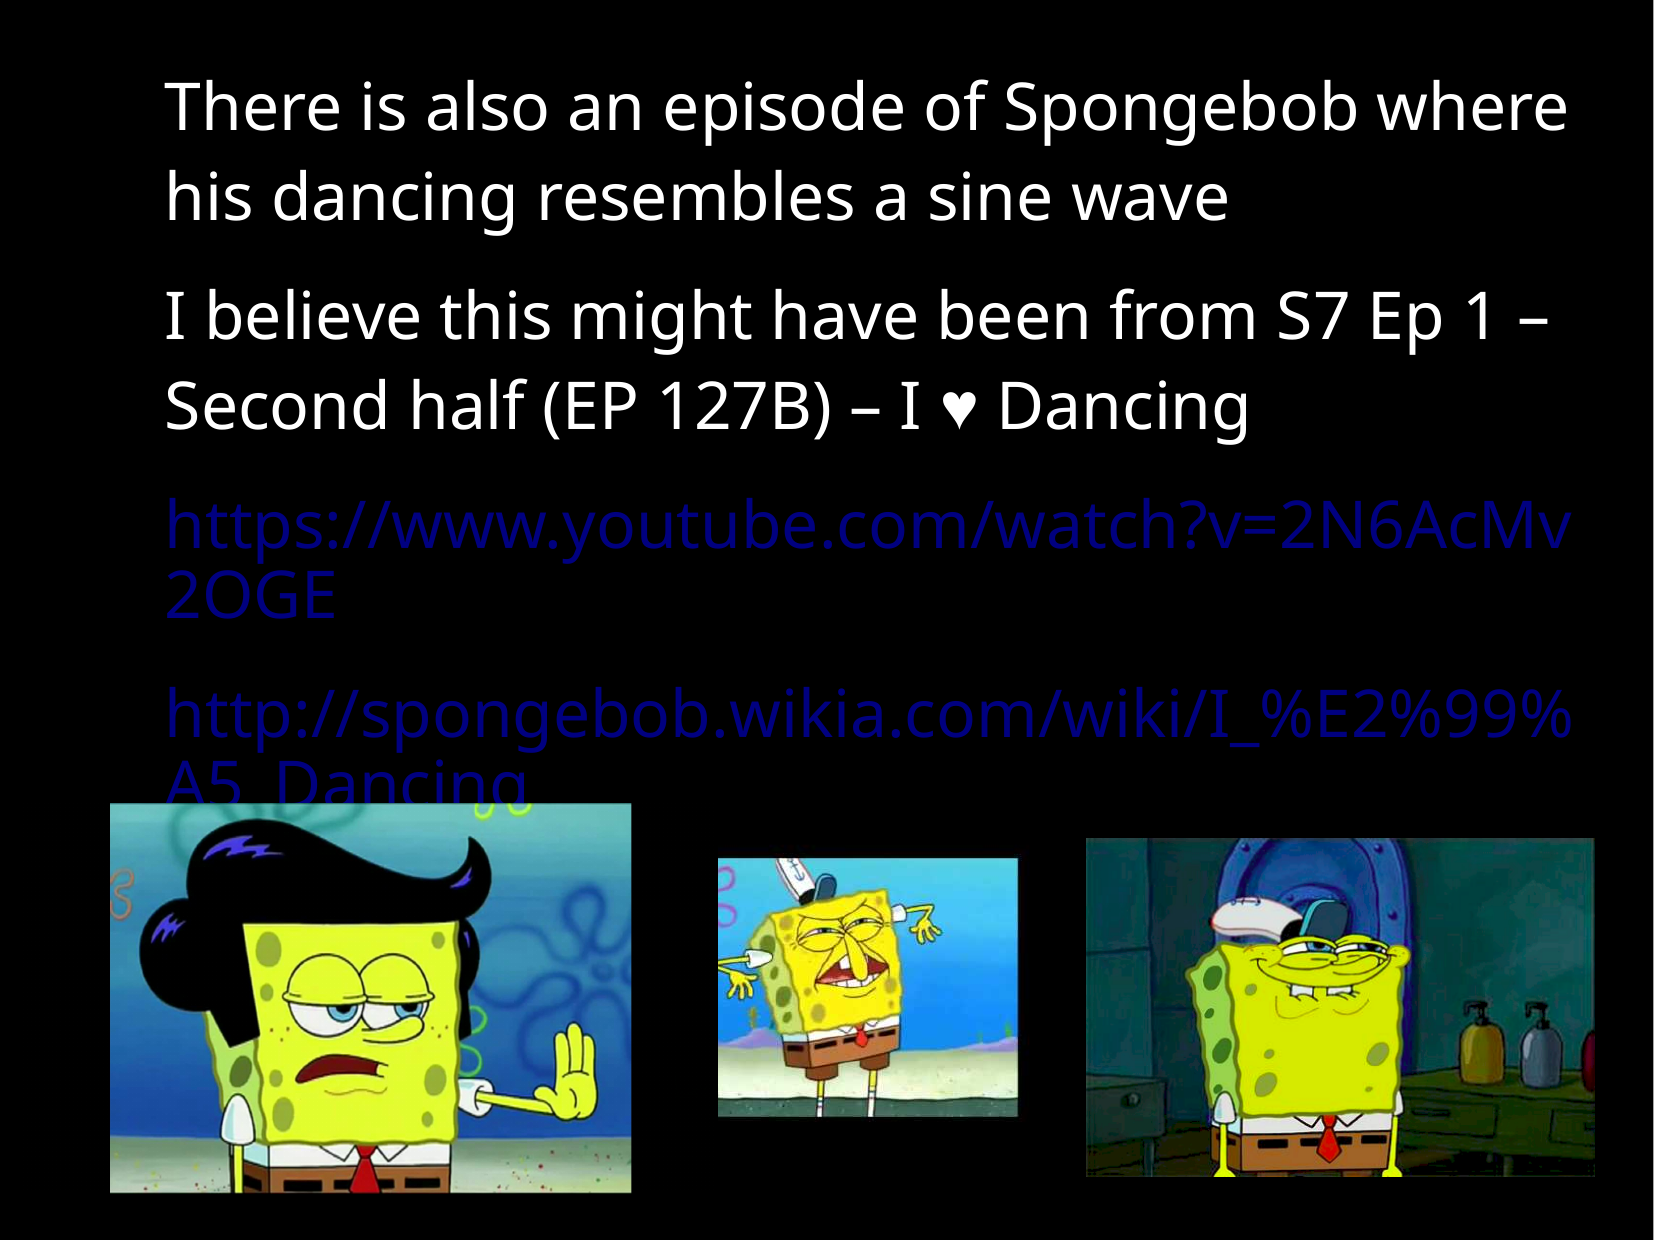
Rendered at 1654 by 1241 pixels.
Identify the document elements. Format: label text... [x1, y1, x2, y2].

picture [23, 803, 1075, 1194]
picture [1086, 838, 1595, 1177]
list There is also an episode of Spongebob where his dancing resembles a sine wave I believe this might have been from S7 Ep 1 – Second half (EP 127B) – I ♥ Dancing https://www.youtube.com/watch?v=2N6AcMv2OGE http://spongebob.wikia.com/wiki/I_%E2%99%A5_Dancing [94, 60, 1583, 780]
